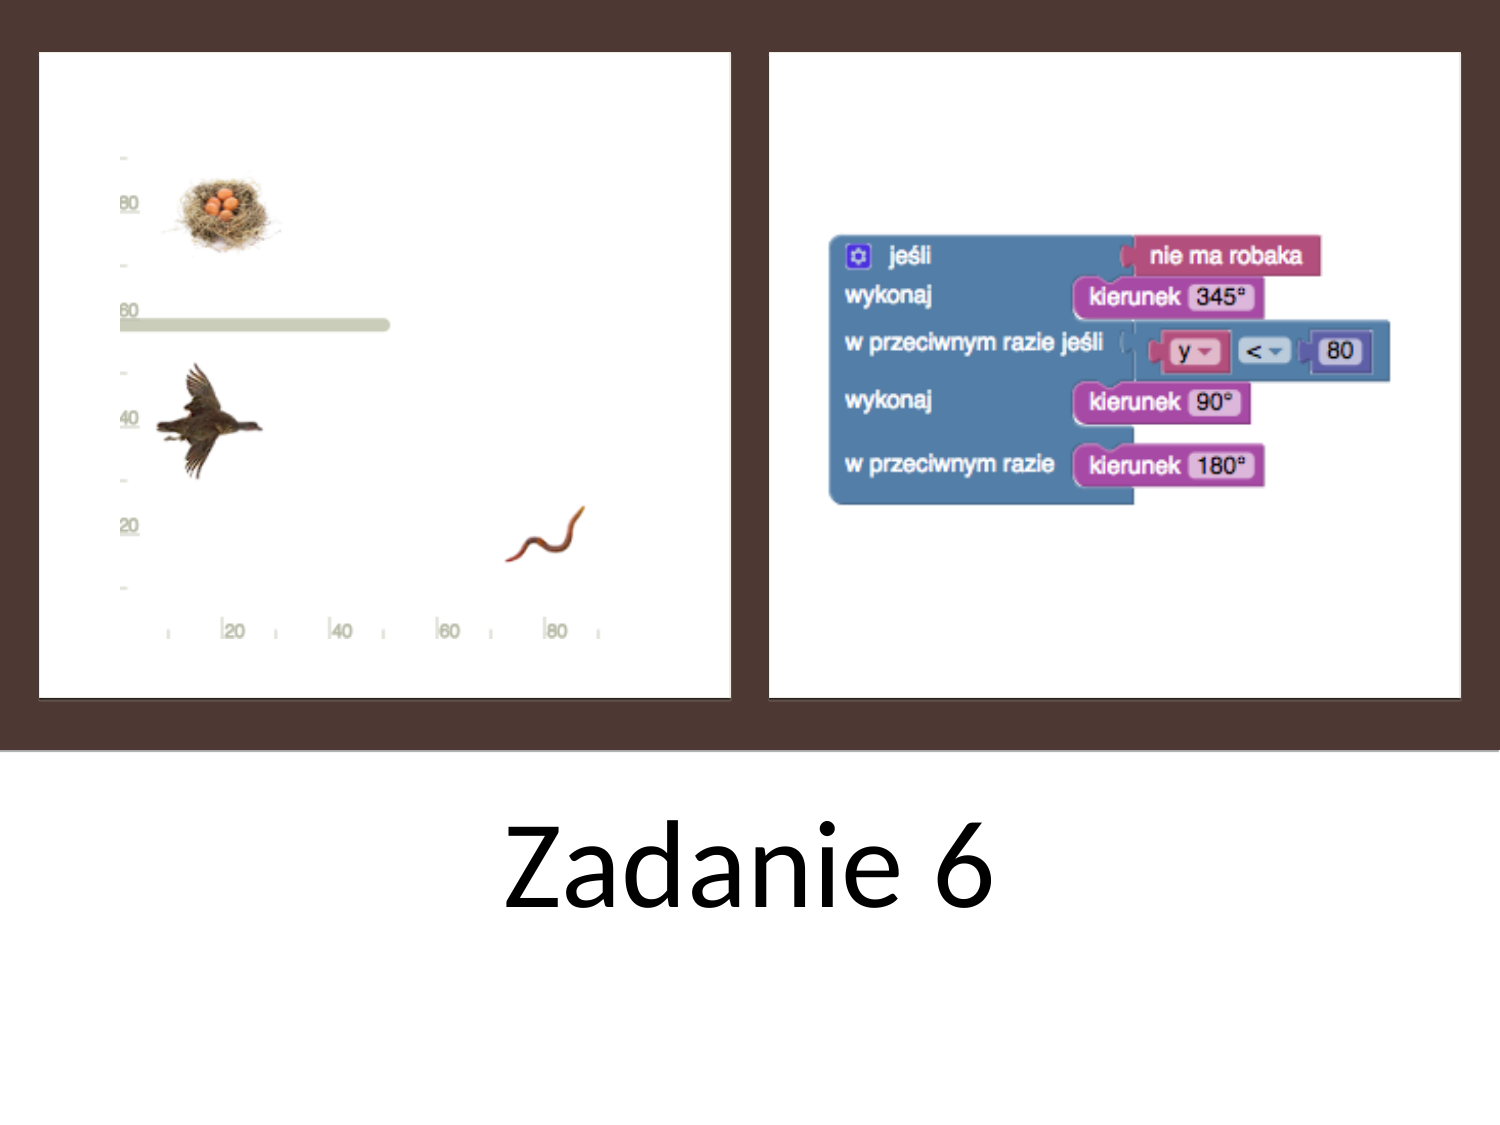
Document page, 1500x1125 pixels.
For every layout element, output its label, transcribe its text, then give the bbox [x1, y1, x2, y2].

title Zadanie 6 [187, 761, 1313, 942]
text_box [0, 0, 1500, 750]
picture [815, 219, 1409, 528]
picture [120, 111, 649, 639]
